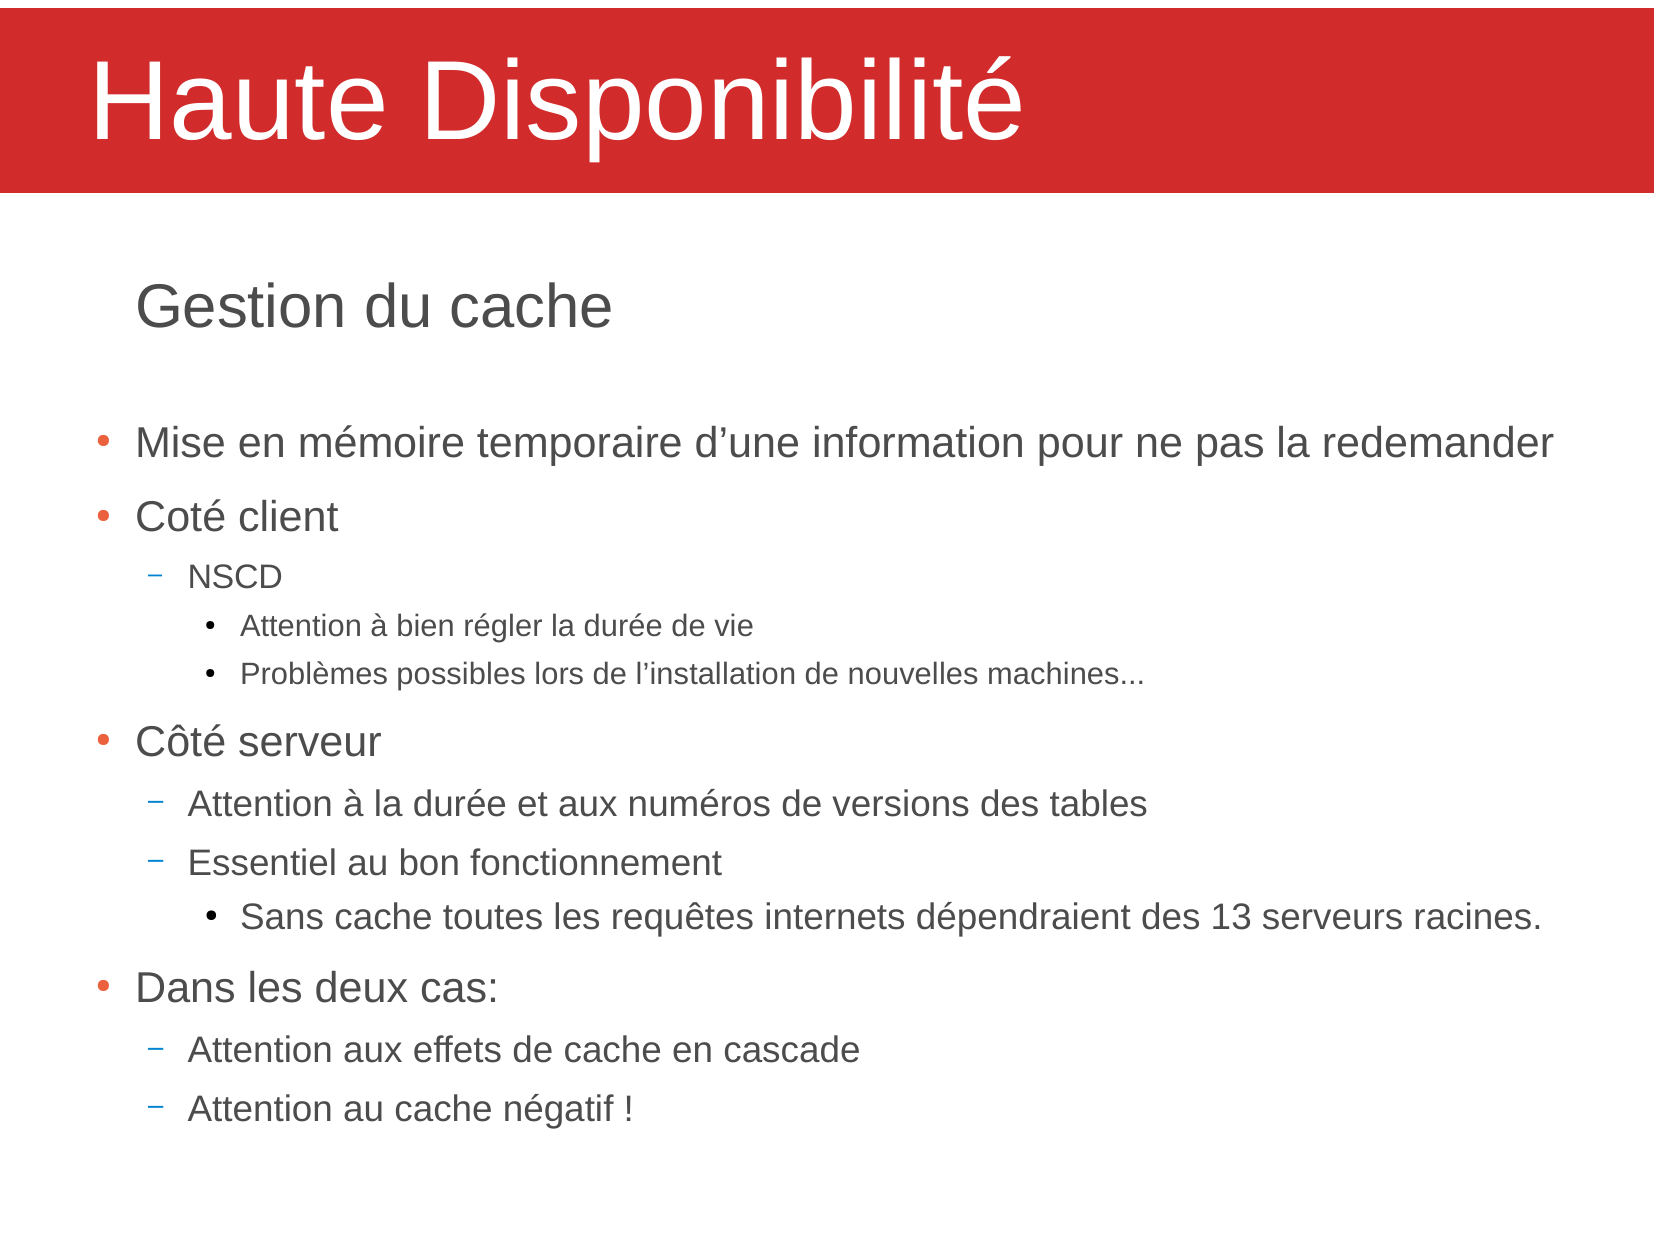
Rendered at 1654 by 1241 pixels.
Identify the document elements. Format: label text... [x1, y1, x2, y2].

list Gestion du cache Mise en mémoire temporaire d’une information pour ne pas la redemander Coté client NSCD Attention à bien régler la durée de vie Problèmes possibles lors de l’installation de nouvelles machines... Côté serveur Attention à la durée et aux numéros de versions des tables Essentiel au bon fonctionnement Sans cache toutes les requêtes internets dépendraient des 13 serveurs racines. Dans les deux cas: Attention aux effets de cache en cascade Attention au cache négatif ! [82, 271, 1571, 1158]
title Haute Disponibilité [0, 8, 1654, 193]
